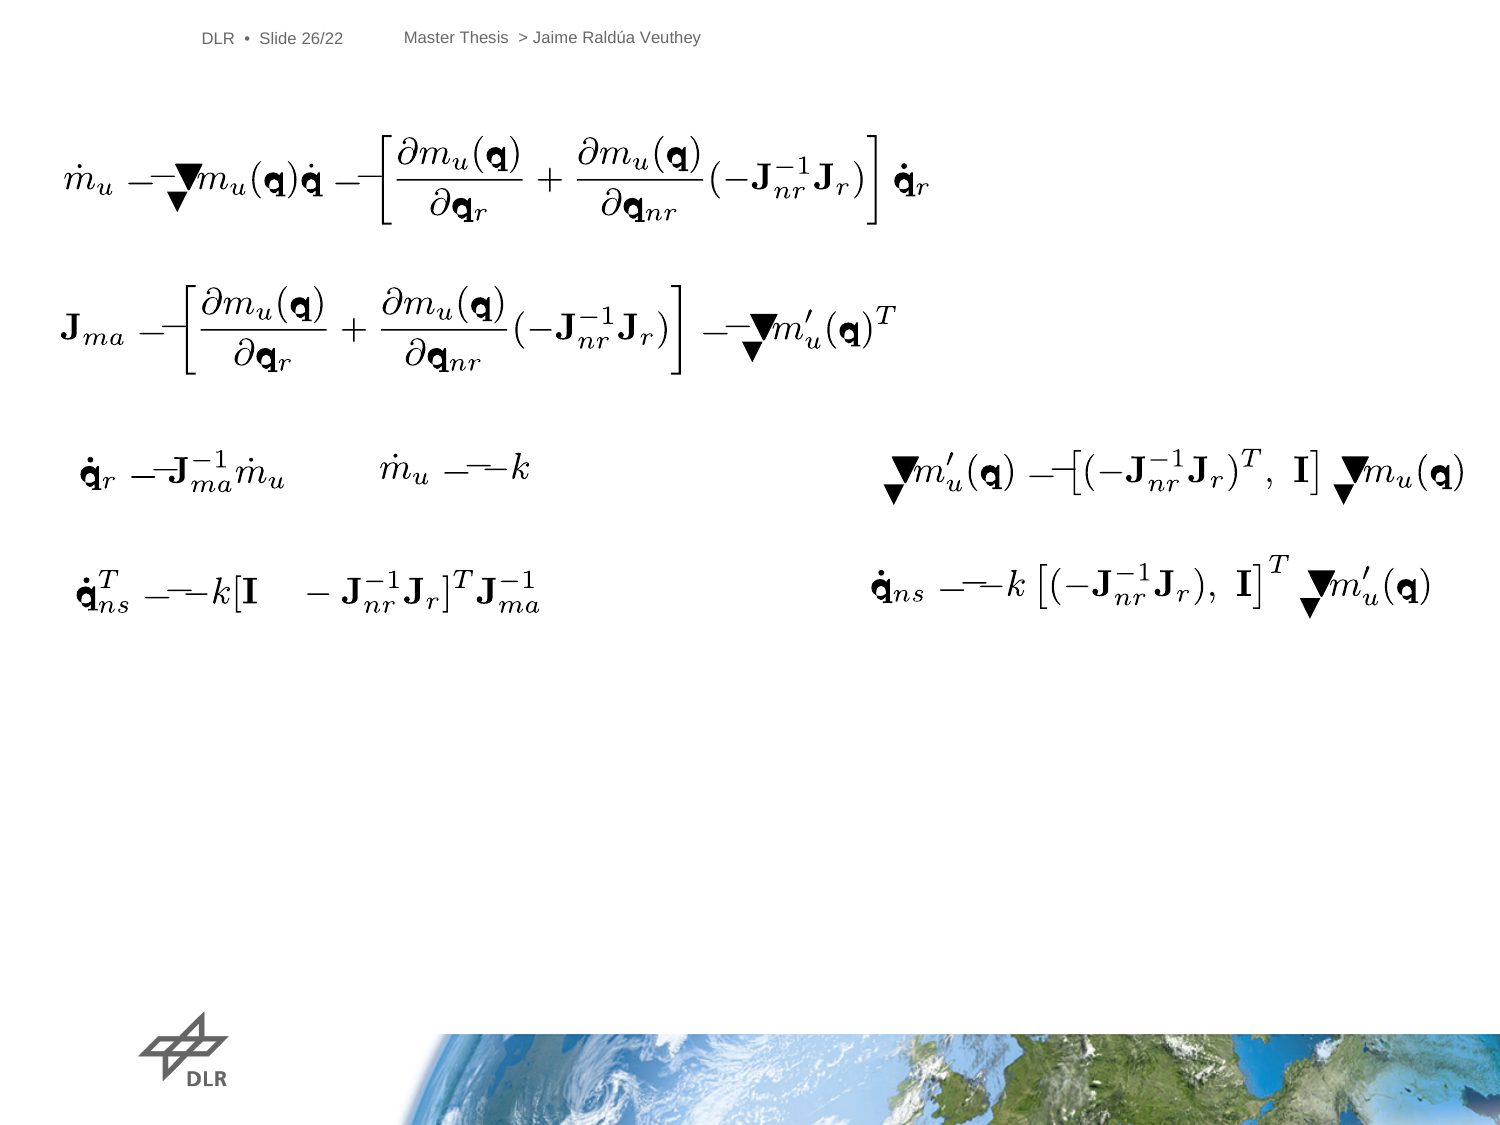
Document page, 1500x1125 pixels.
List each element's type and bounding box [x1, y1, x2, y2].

text_box [379, 452, 531, 485]
text_box [79, 450, 286, 493]
picture [0, 1007, 1500, 1125]
text_box [870, 554, 1433, 619]
text_box [60, 285, 897, 375]
text_box [881, 448, 1467, 505]
text_box [75, 570, 541, 613]
text_box [63, 135, 931, 225]
